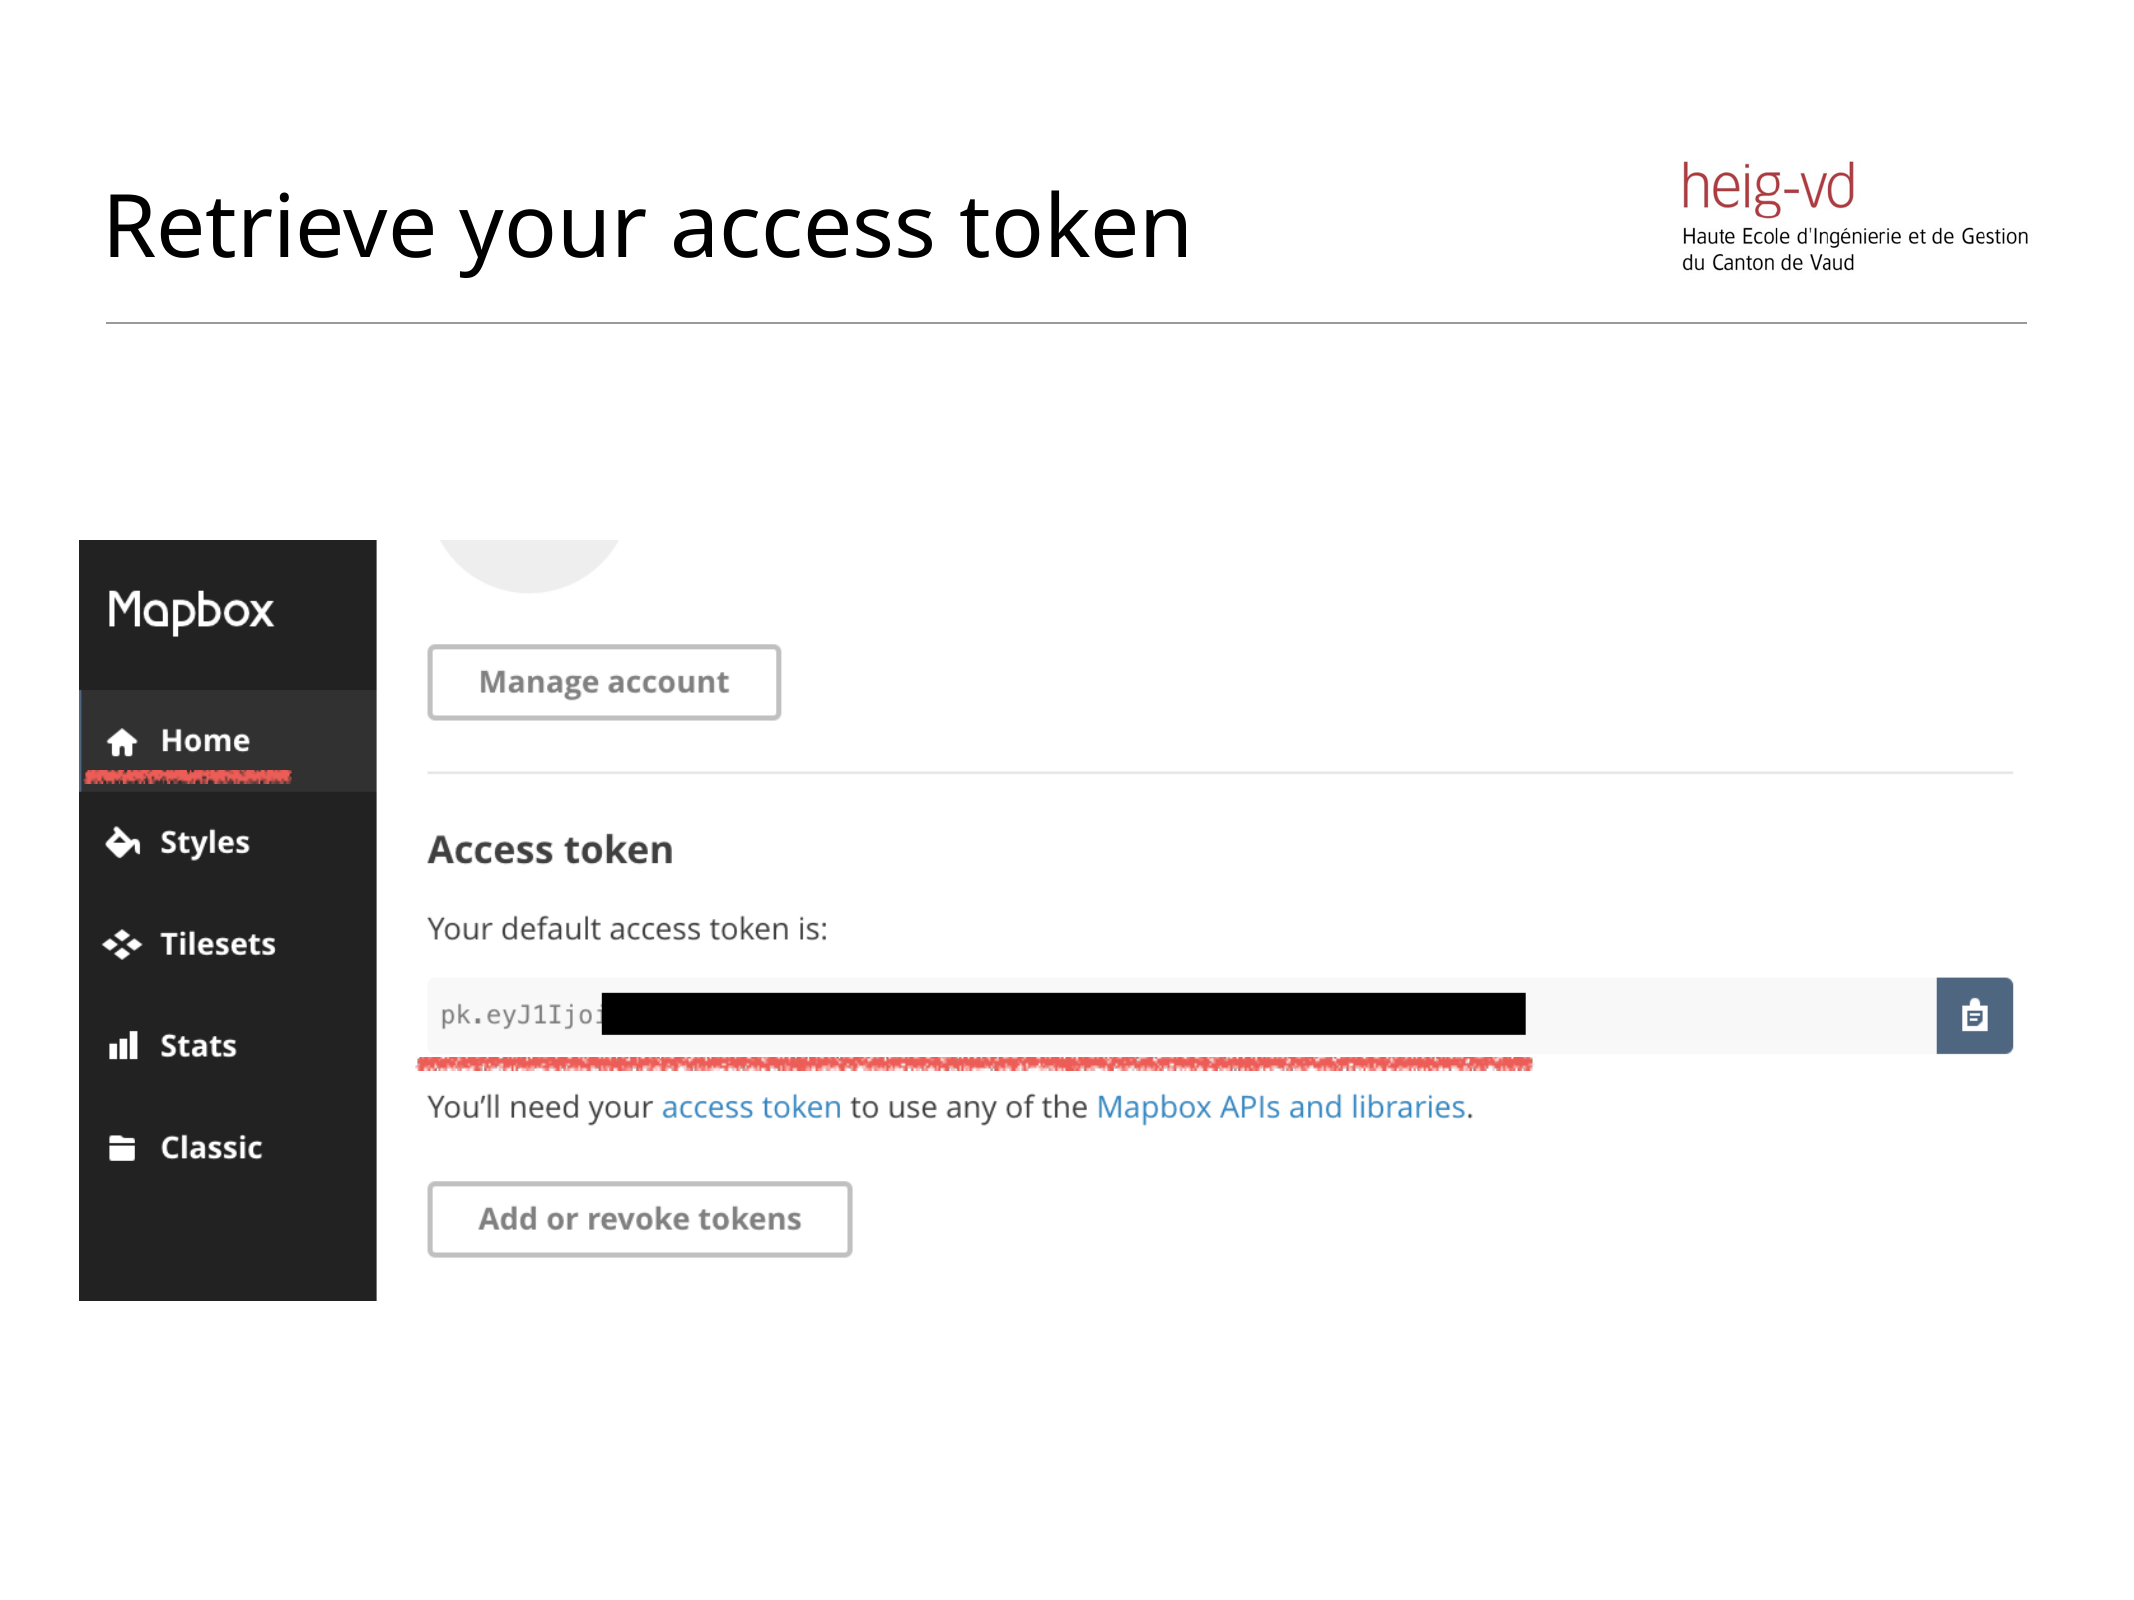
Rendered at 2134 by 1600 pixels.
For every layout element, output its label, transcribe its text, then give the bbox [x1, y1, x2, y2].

picture [77, 540, 2054, 1302]
title Retrieve your access token [93, 54, 2040, 284]
